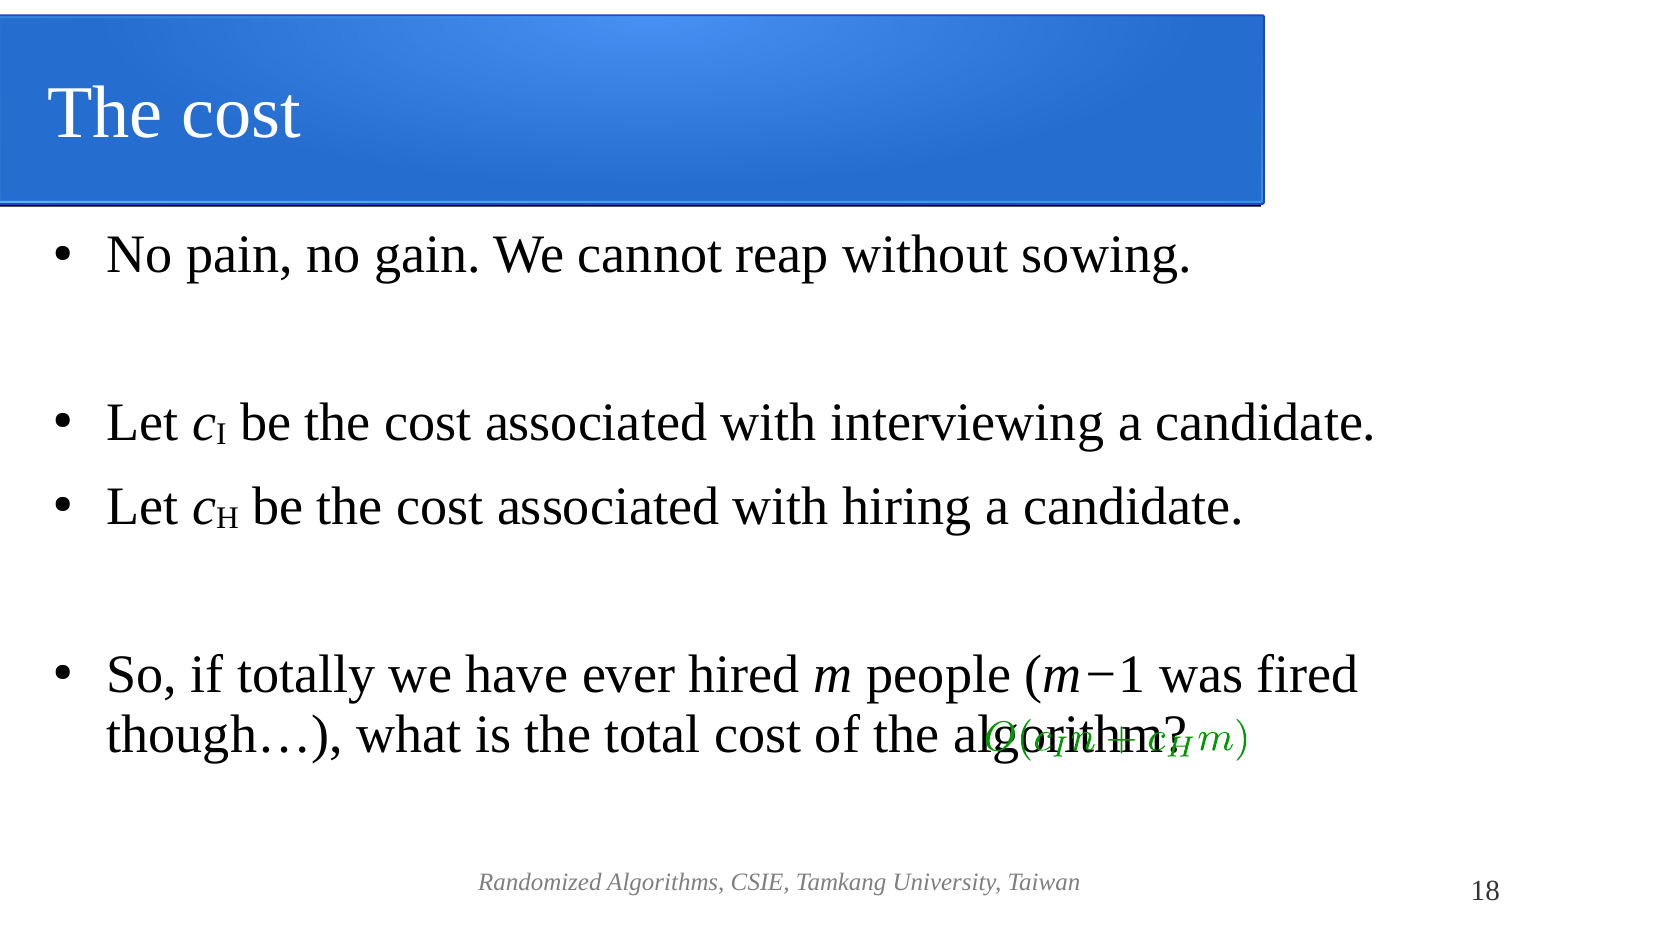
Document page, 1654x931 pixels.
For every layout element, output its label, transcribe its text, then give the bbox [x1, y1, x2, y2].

list No pain, no gain. We cannot reap without sowing. Let cI be the cost associated with interviewing a candidate. Let cH be the cost associated with hiring a candidate. So, if totally we have ever hired m people (m−1 was fired though…), what is the total cost of the algorithm? [35, 224, 1607, 792]
title The cost [47, 35, 1199, 189]
picture [982, 717, 1248, 763]
